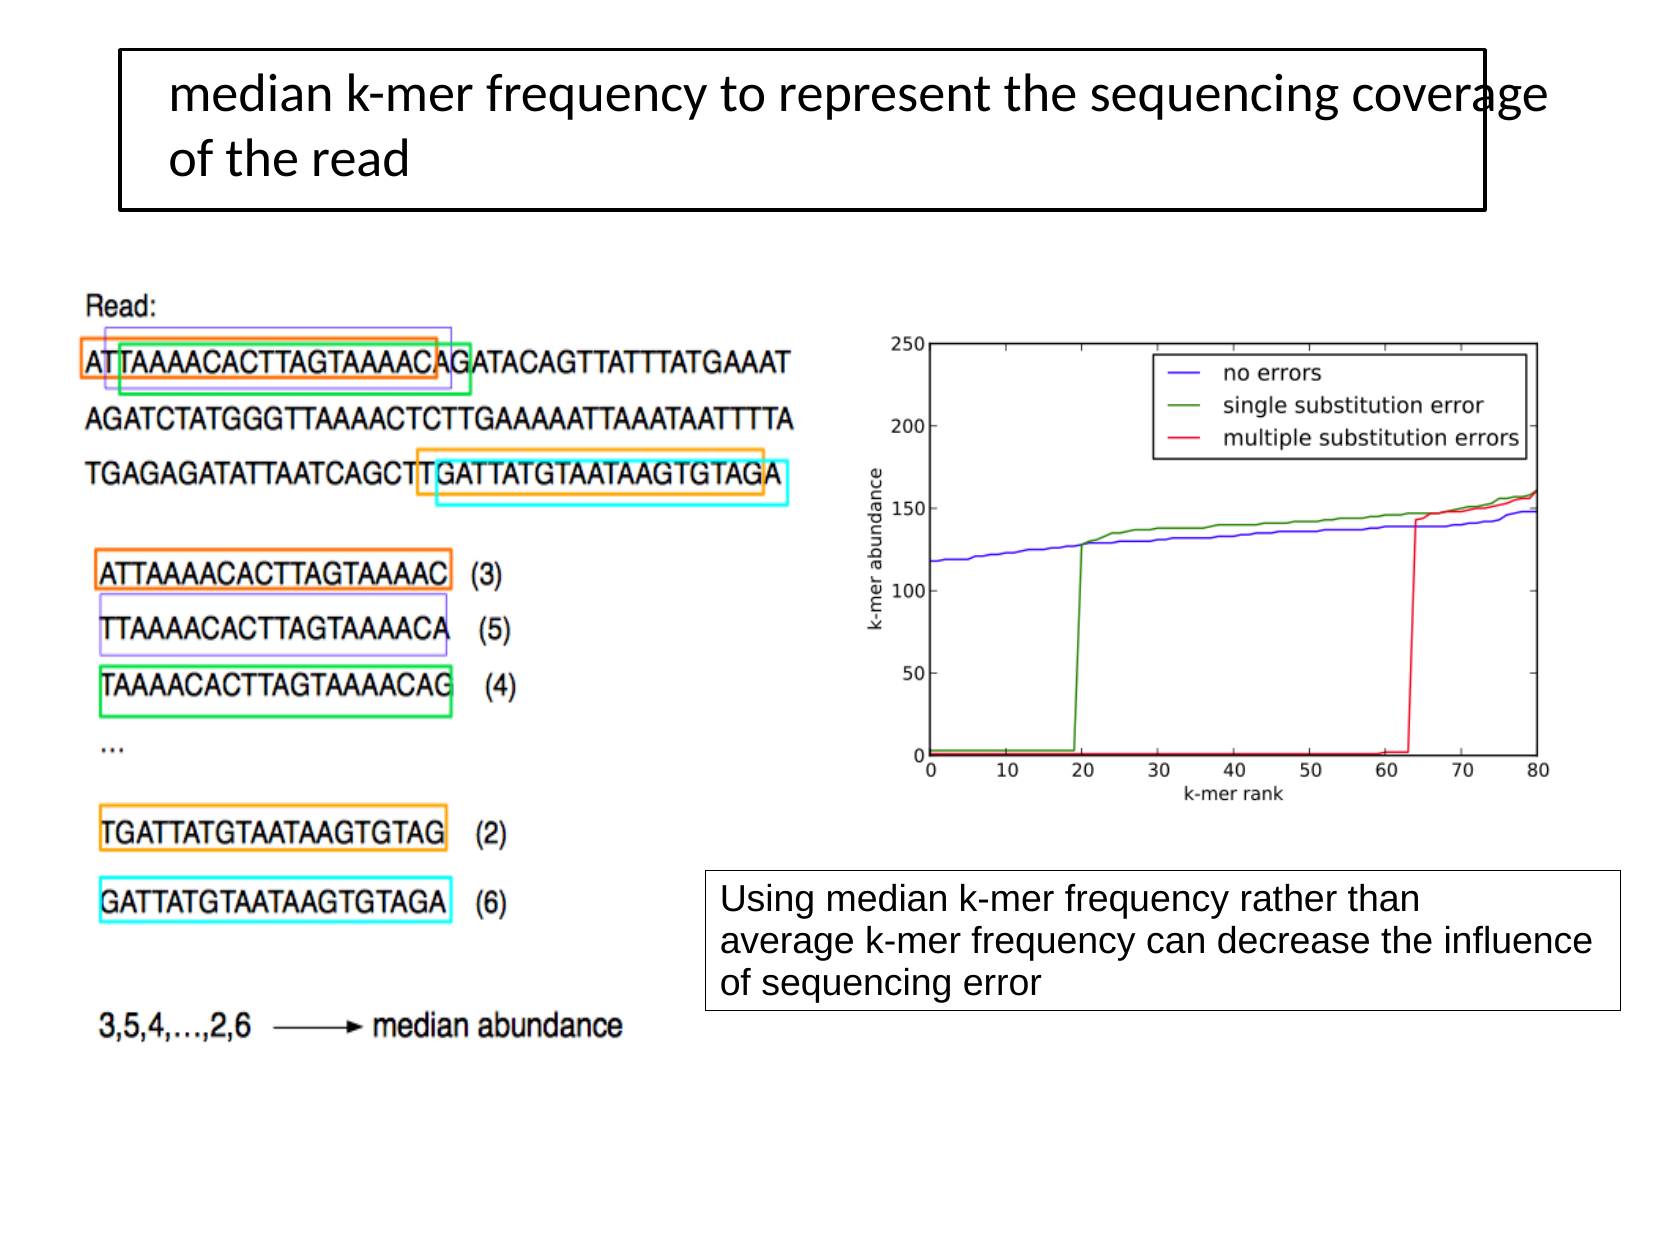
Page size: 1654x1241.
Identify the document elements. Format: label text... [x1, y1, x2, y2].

picture [63, 256, 796, 1062]
title median k-mer frequency to represent the sequencing coverage of the read [82, 49, 1571, 257]
text_box Using median k-mer frequency rather than average k-mer frequency can decrease the influence of sequencing error [705, 870, 1621, 1011]
text_box [120, 49, 1486, 211]
picture [825, 261, 1606, 826]
